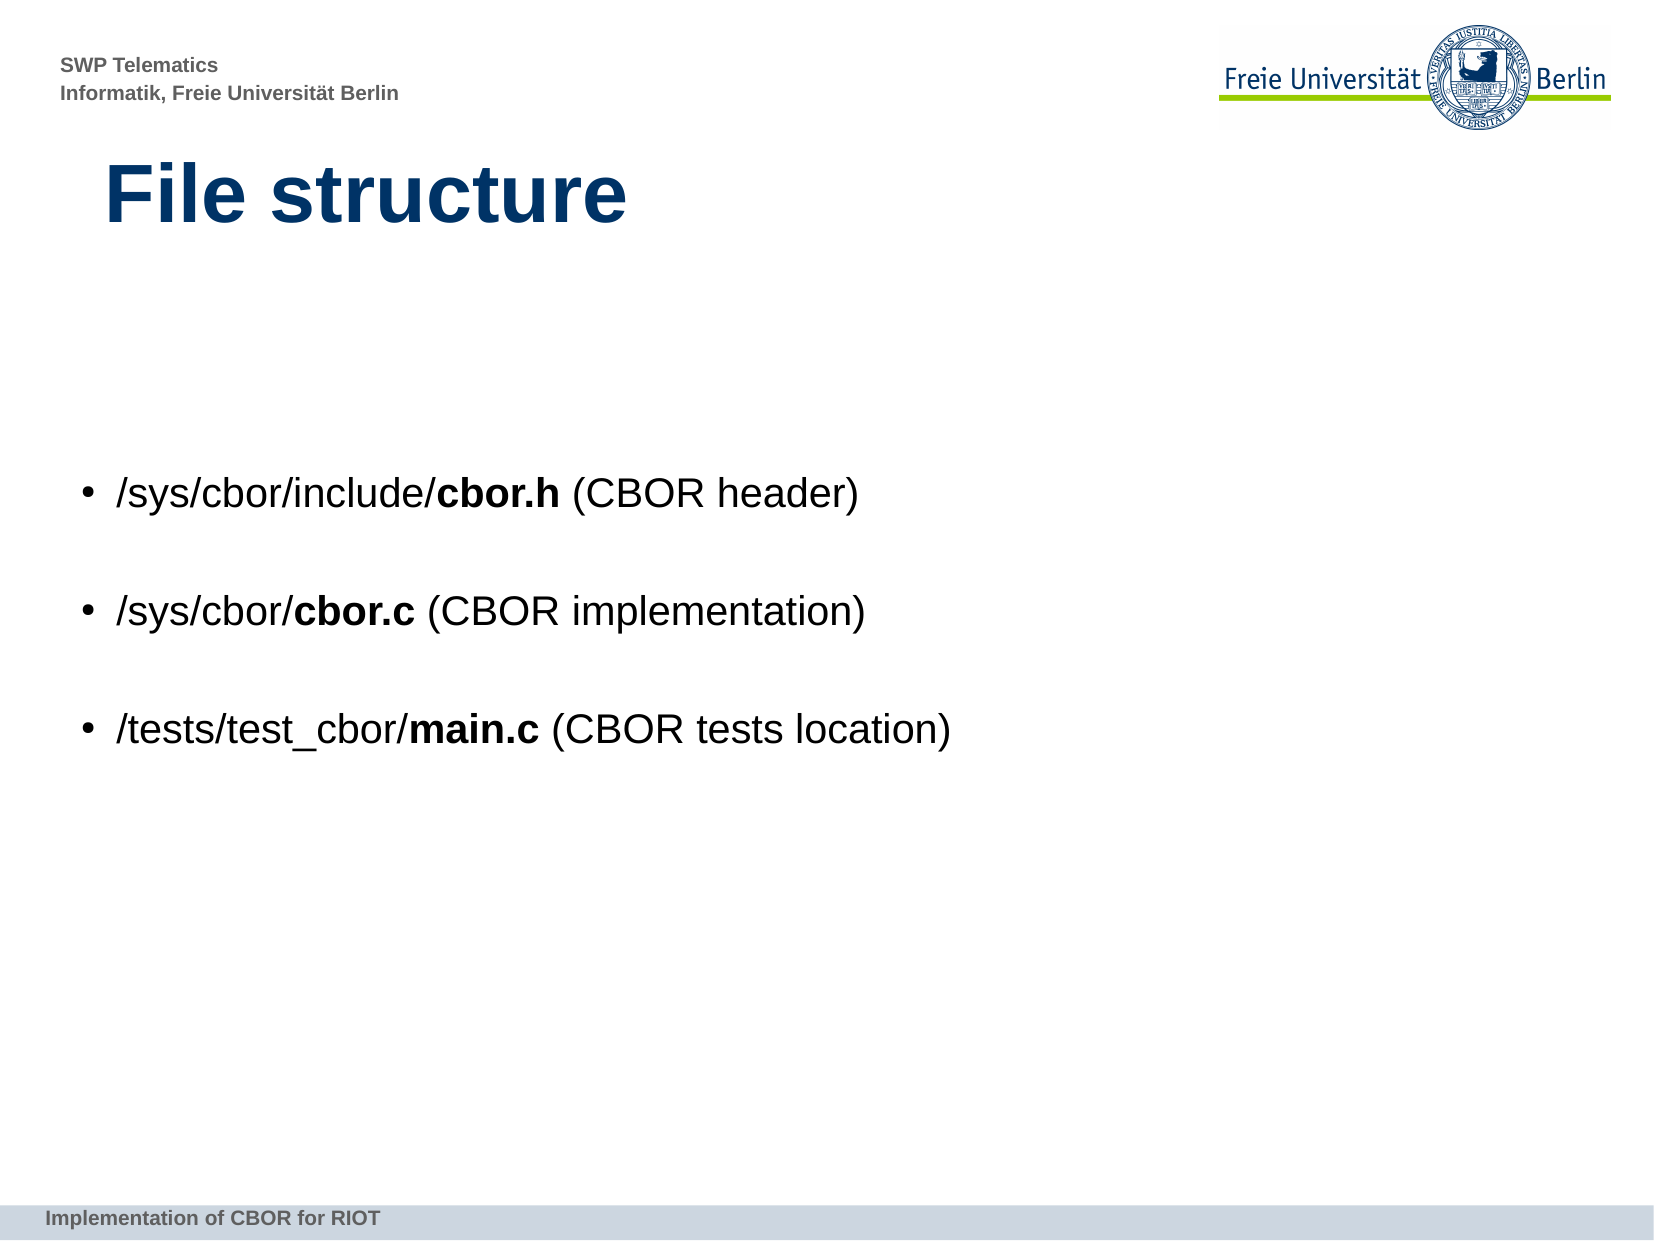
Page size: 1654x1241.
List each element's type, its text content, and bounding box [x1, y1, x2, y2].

list /sys/cbor/include/cbor.h (CBOR header) /sys/cbor/cbor.c (CBOR implementation) /tests/test_cbor/main.c (CBOR tests location) [45, 352, 1609, 1073]
picture [1219, 25, 1611, 130]
title File structure [45, 147, 1609, 260]
